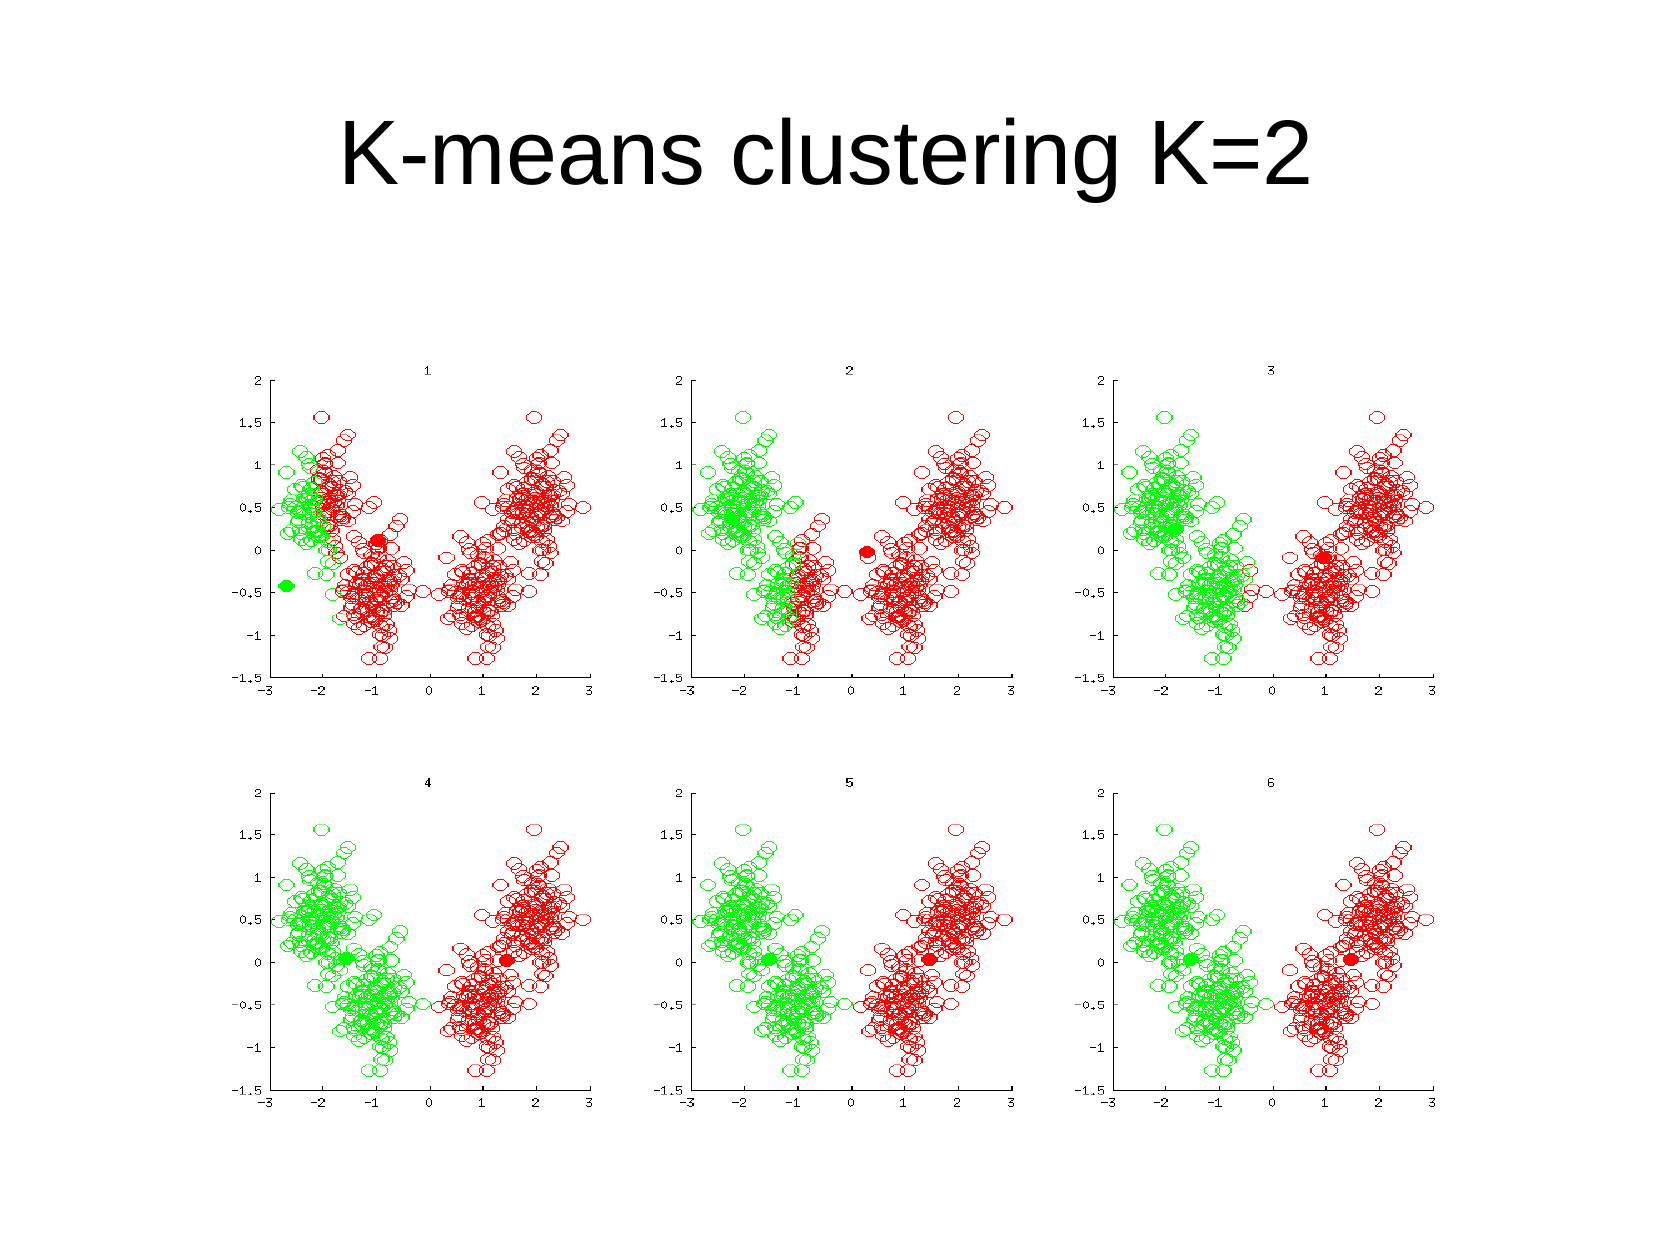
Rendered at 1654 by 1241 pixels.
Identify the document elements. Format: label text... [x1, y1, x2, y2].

picture [75, 314, 1576, 1186]
title K-means clustering K=2 [82, 49, 1571, 257]
